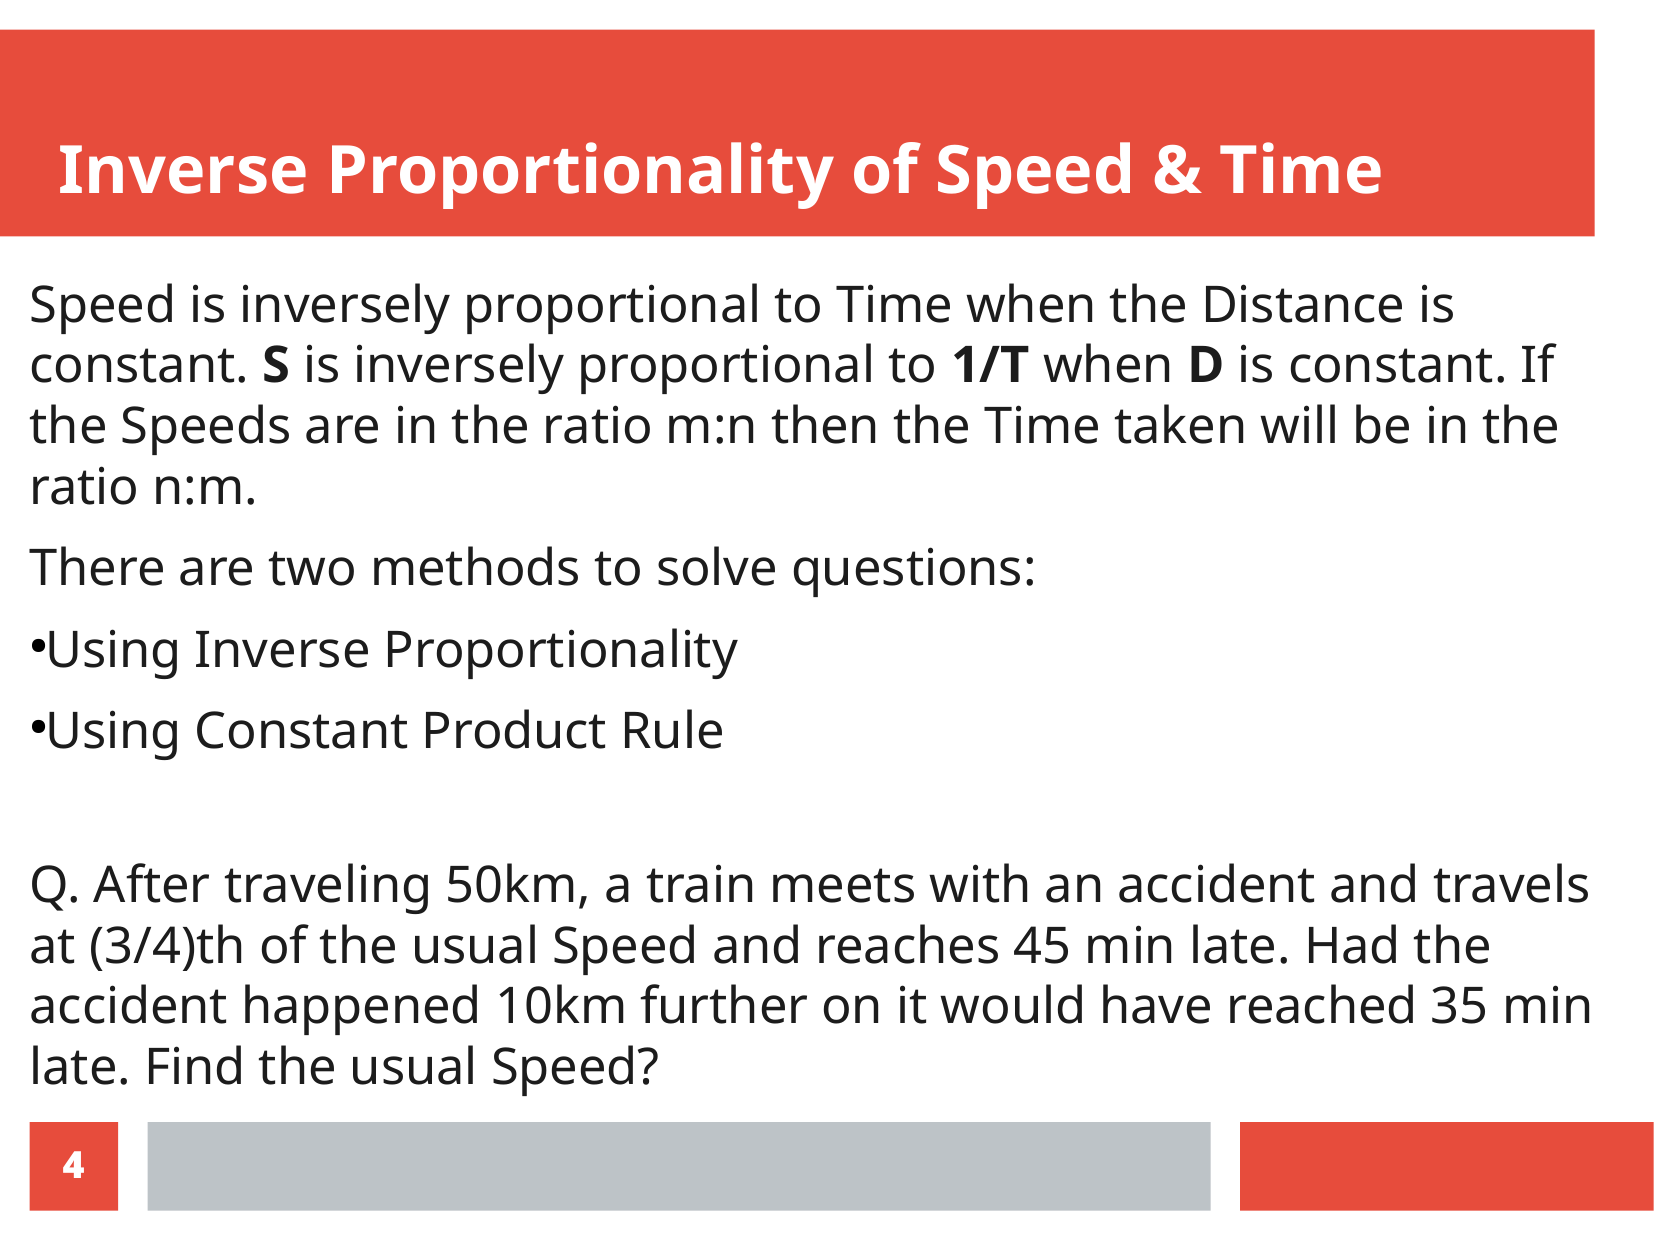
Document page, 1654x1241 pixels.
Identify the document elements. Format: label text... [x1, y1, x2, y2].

text_box [29, 1122, 119, 1211]
list Speed is inversely proportional to Time when the Distance is constant. S is inversely proportional to 1/T when D is constant. If the Speeds are in the ratio m:n then the Time taken will be in the ratio n:m. There are two methods to solve questions: Using Inverse Proportionality Using Constant Product Rule Q. After traveling 50km, a train meets with an accident and travels at (3/4)th of the usual Speed and reaches 45 min late. Had the accident happened 10km further on it would have reached 35 min late. Find the usual Speed? [29, 271, 1619, 1099]
title Inverse Proportionality of Speed & Time [59, 59, 1595, 207]
